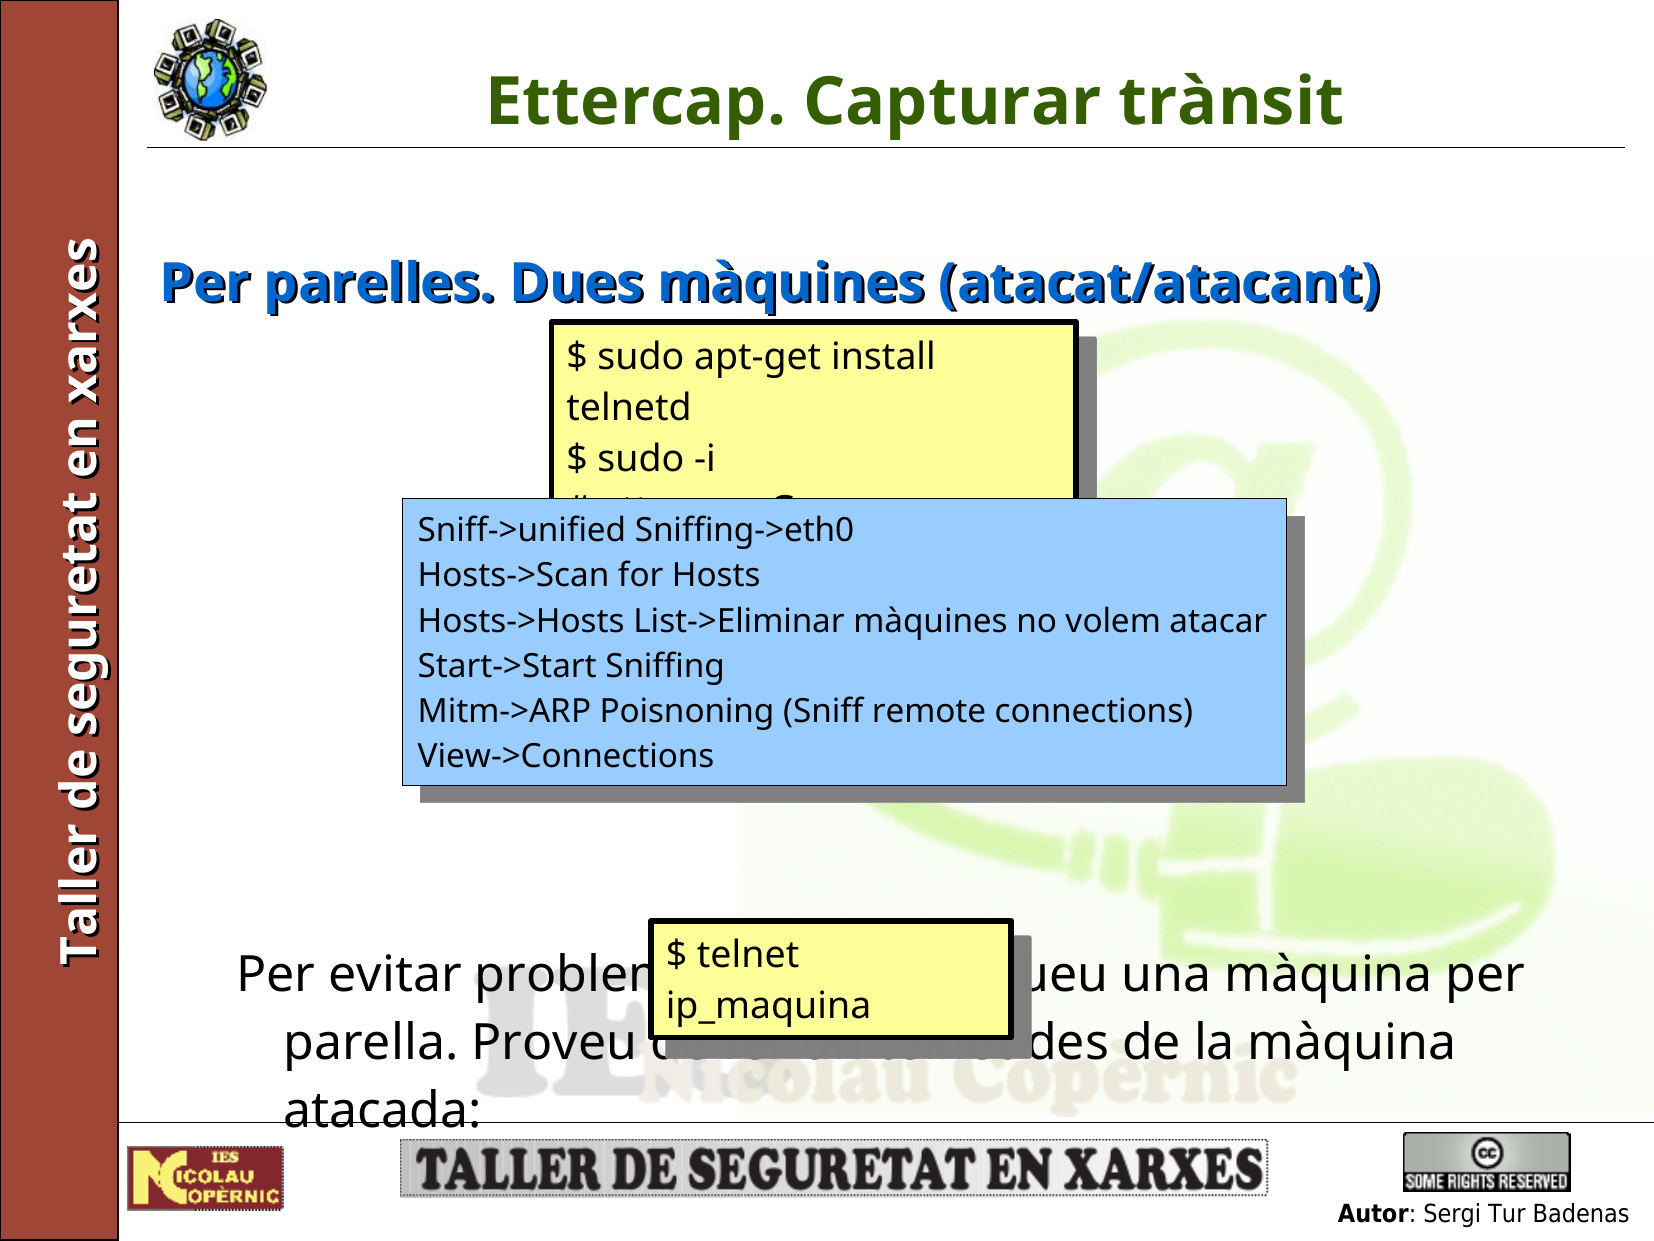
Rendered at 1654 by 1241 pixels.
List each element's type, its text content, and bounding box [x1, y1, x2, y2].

picture [1403, 1132, 1571, 1192]
text_box $ sudo apt-get install telnetd $ sudo -i # ettercap -G [551, 321, 1076, 470]
title Ettercap. Capturar trànsit [171, 49, 1654, 148]
picture [400, 1139, 1270, 1198]
list Per parelles. Dues màquines (atacat/atacant) Per evitar problemes només ataqueu una màquina per parella. Proveu de fer un telnet des de la màquina atacada: Exemple pas a pas. Captura contrasenyes TELNET [141, 242, 1630, 1078]
text_box Sniff->unified Sniffing->eth0 Hosts->Scan for Hosts Hosts->Hosts List->Eliminar màquines no volem atacar Start->Start Sniffing Mitm->ARP Poisnoning (Sniff remote connections) View->Connections [402, 498, 1287, 742]
picture [154, 19, 268, 142]
picture [127, 1146, 284, 1211]
picture [466, 252, 1654, 1117]
text_box $ telnet ip_maquina [651, 920, 1012, 980]
